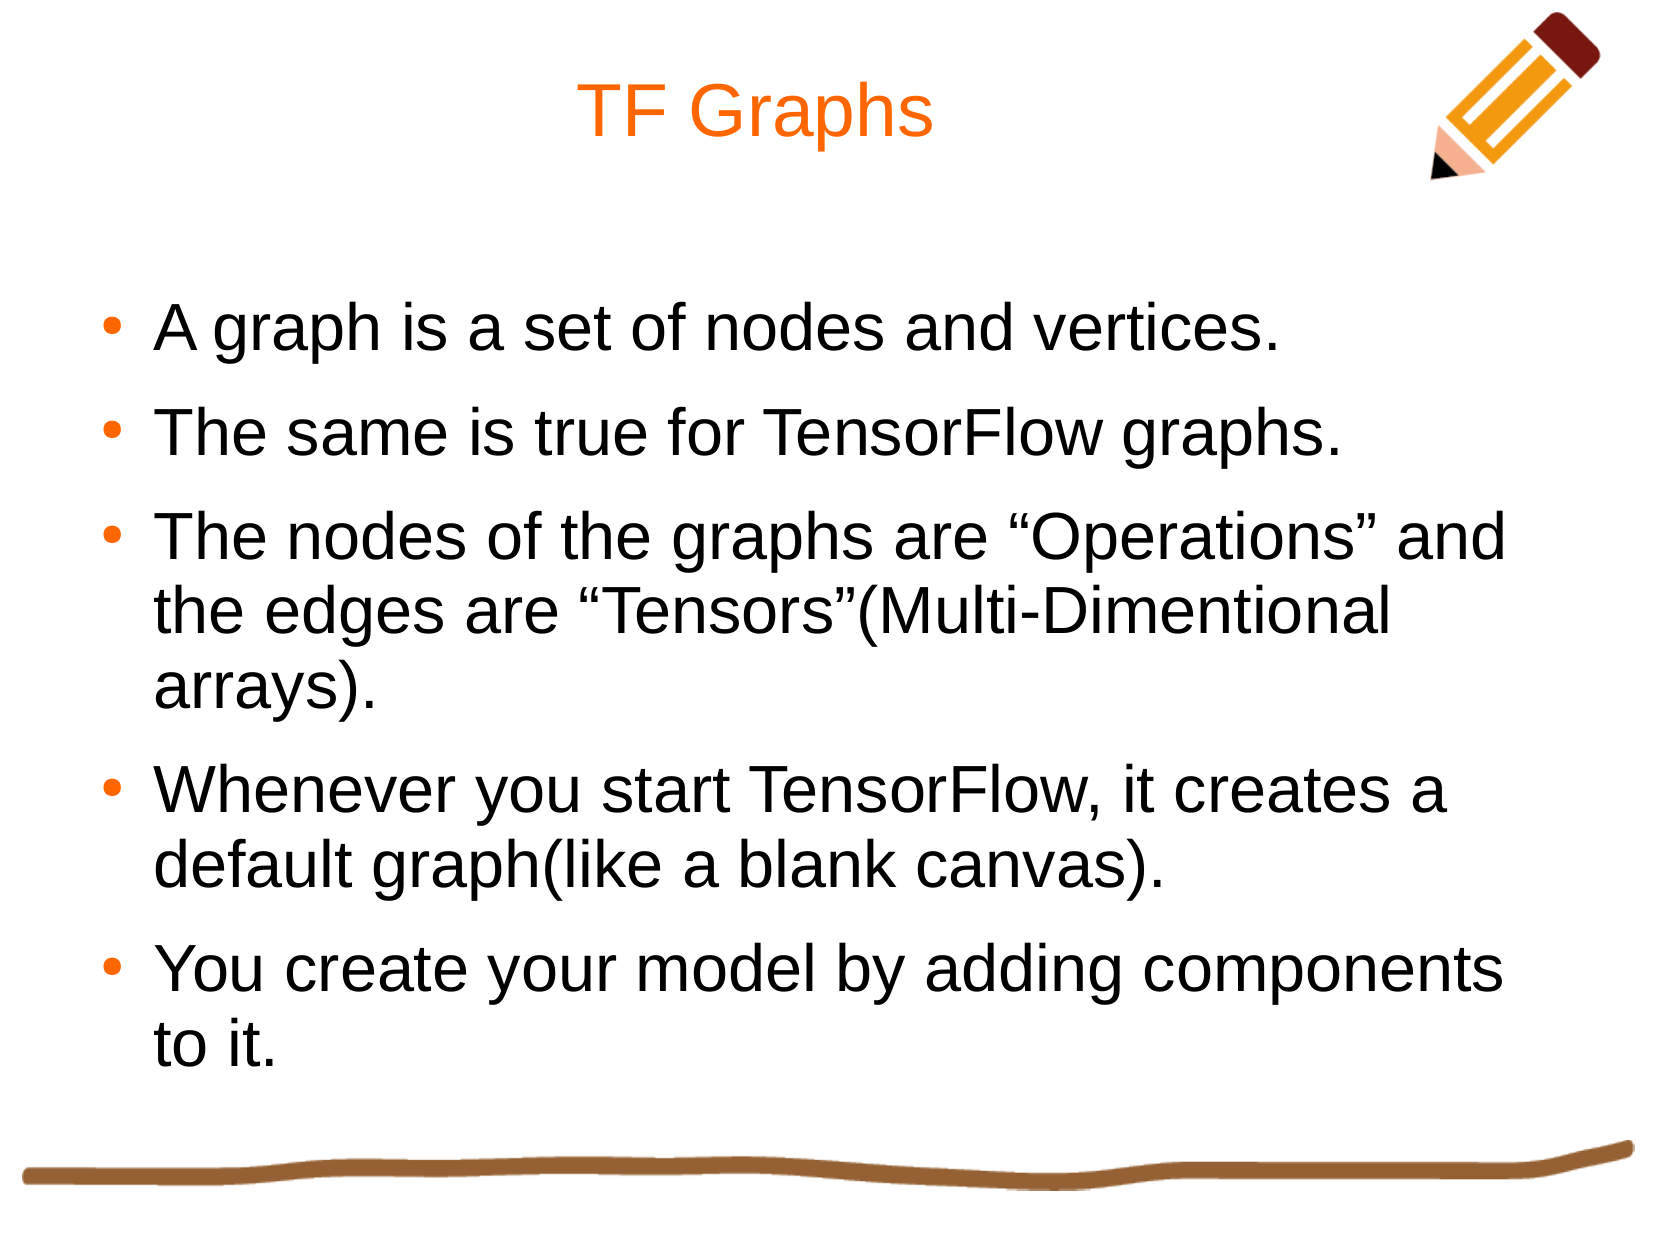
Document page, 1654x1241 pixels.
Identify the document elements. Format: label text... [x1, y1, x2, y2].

picture [22, 1140, 1635, 1191]
list A graph is a set of nodes and vertices. The same is true for TensorFlow graphs. The nodes of the graphs are “Operations” and the edges are “Tensors”(Multi-Dimentional arrays). Whenever you start TensorFlow, it creates a default graph(like a blank canvas). You create your model by adding components to it. [82, 290, 1571, 1122]
picture [1430, 12, 1601, 181]
title TF Graphs [82, 49, 1430, 172]
